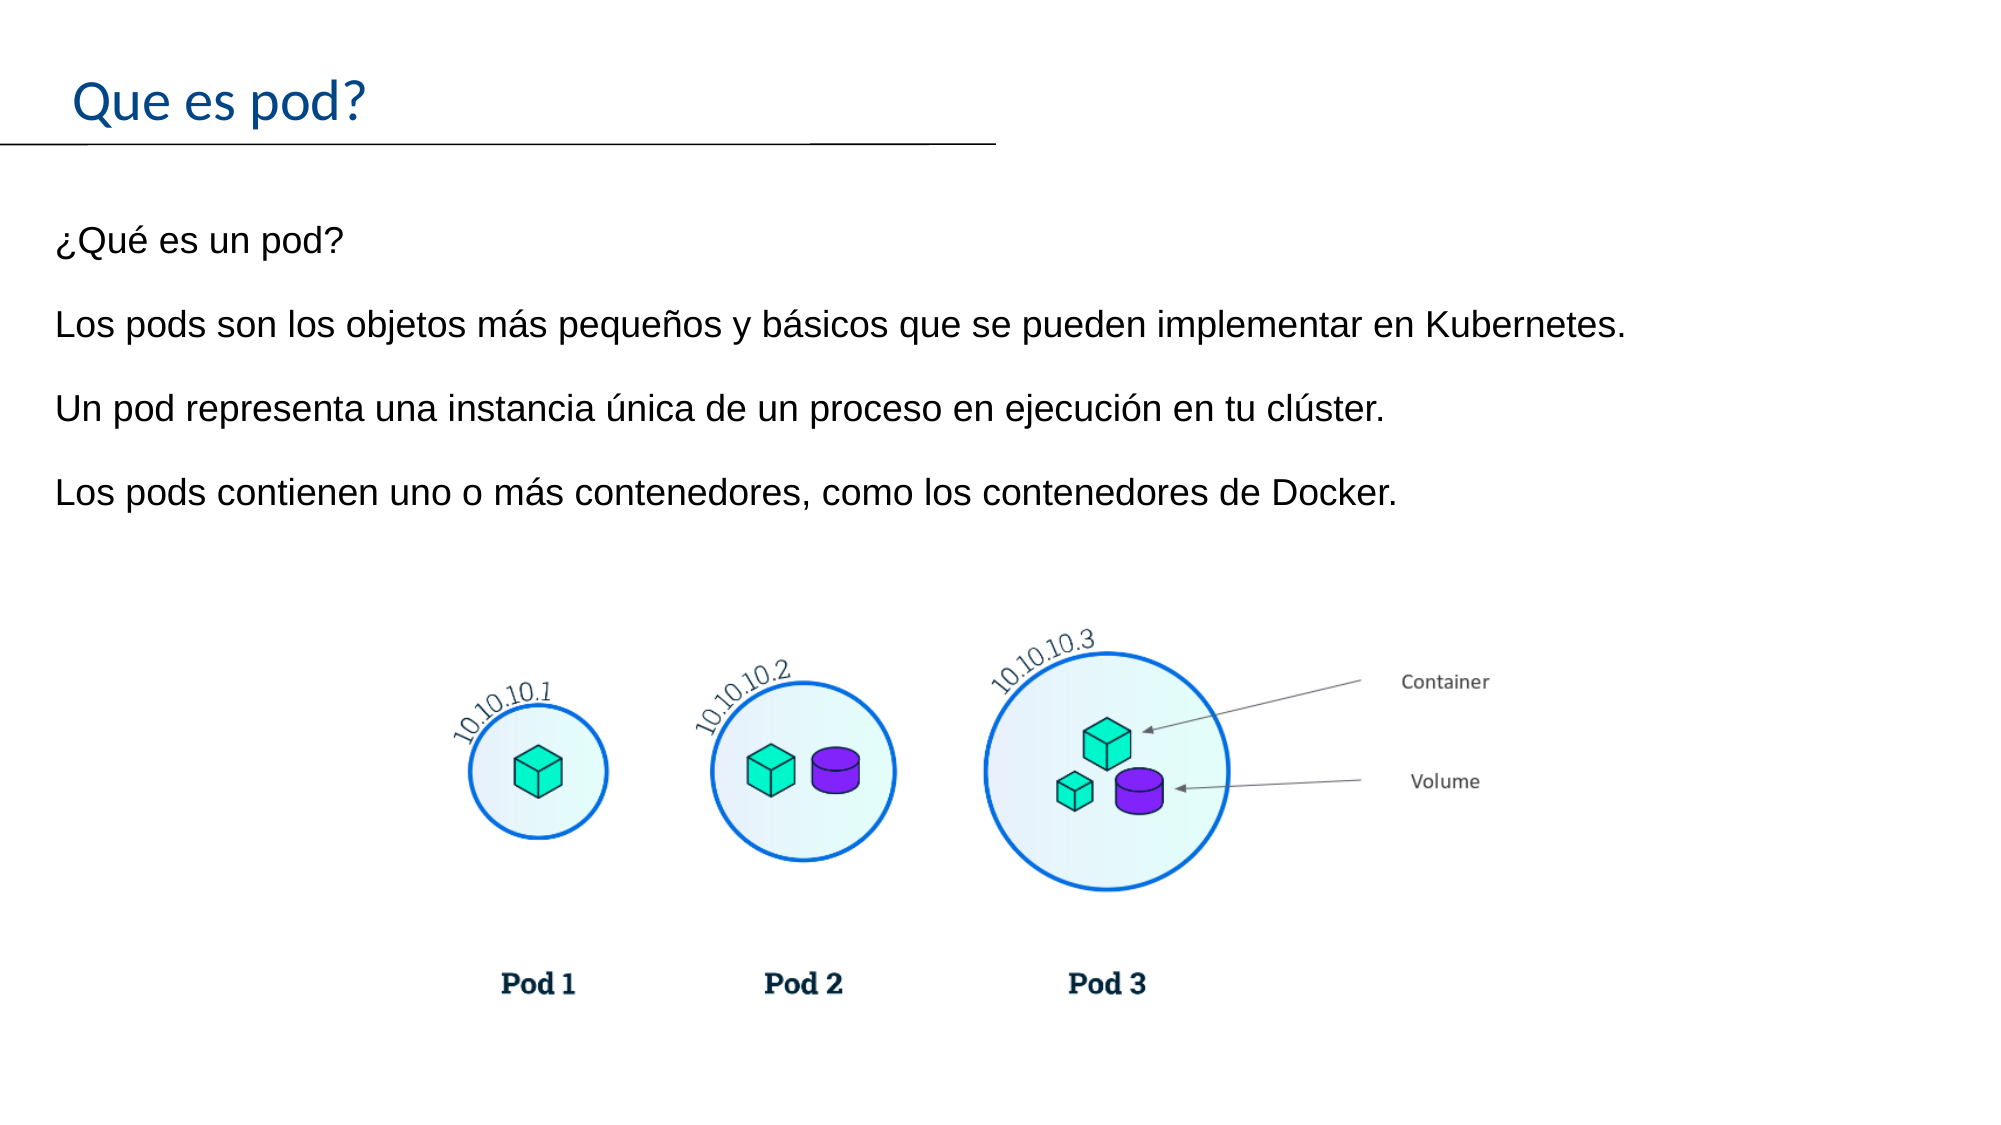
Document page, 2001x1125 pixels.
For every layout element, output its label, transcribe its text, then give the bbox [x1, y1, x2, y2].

text_box ¿Qué es un pod? Los pods son los objetos más pequeños y básicos que se pueden implementar en Kubernetes. Un pod representa una instancia única de un proceso en ejecución en tu clúster. Los pods contienen uno o más contenedores, como los contenedores de Docker. [40, 212, 1902, 522]
picture [413, 602, 1536, 1052]
text_box Que es pod? [57, 54, 1784, 141]
